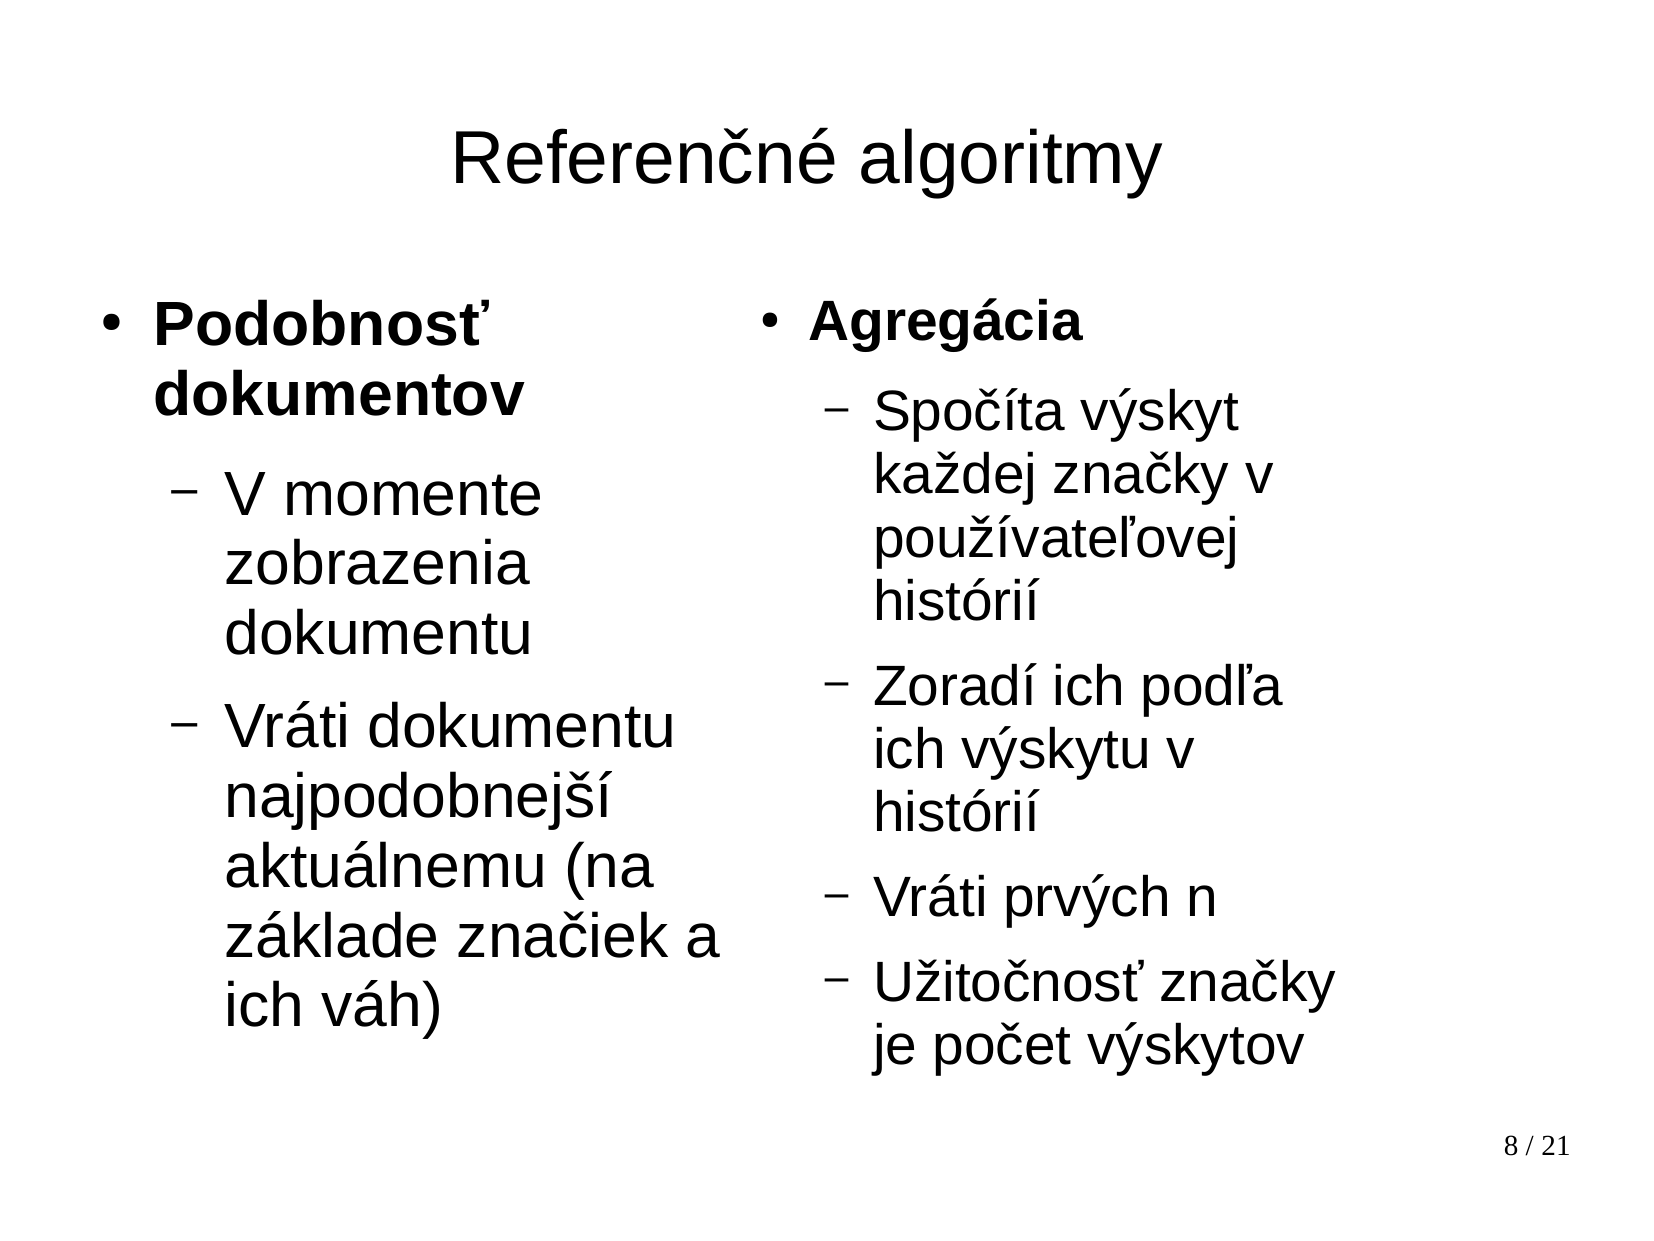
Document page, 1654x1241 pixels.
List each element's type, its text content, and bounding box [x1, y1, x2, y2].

list Podobnosť dokumentov V momente zobrazenia dokumentu Vráti dokumentu najpodobnejší aktuálnemu (na základe značiek a ich váh) [82, 289, 744, 1146]
title Referenčné algoritmy [104, 17, 1510, 297]
list Agregácia Spočíta výskyt každej značky v používateľovej histórií Zoradí ich podľa ich výskytu v histórií Vráti prvých n Užitočnosť značky je počet výskytov [744, 289, 1342, 1146]
